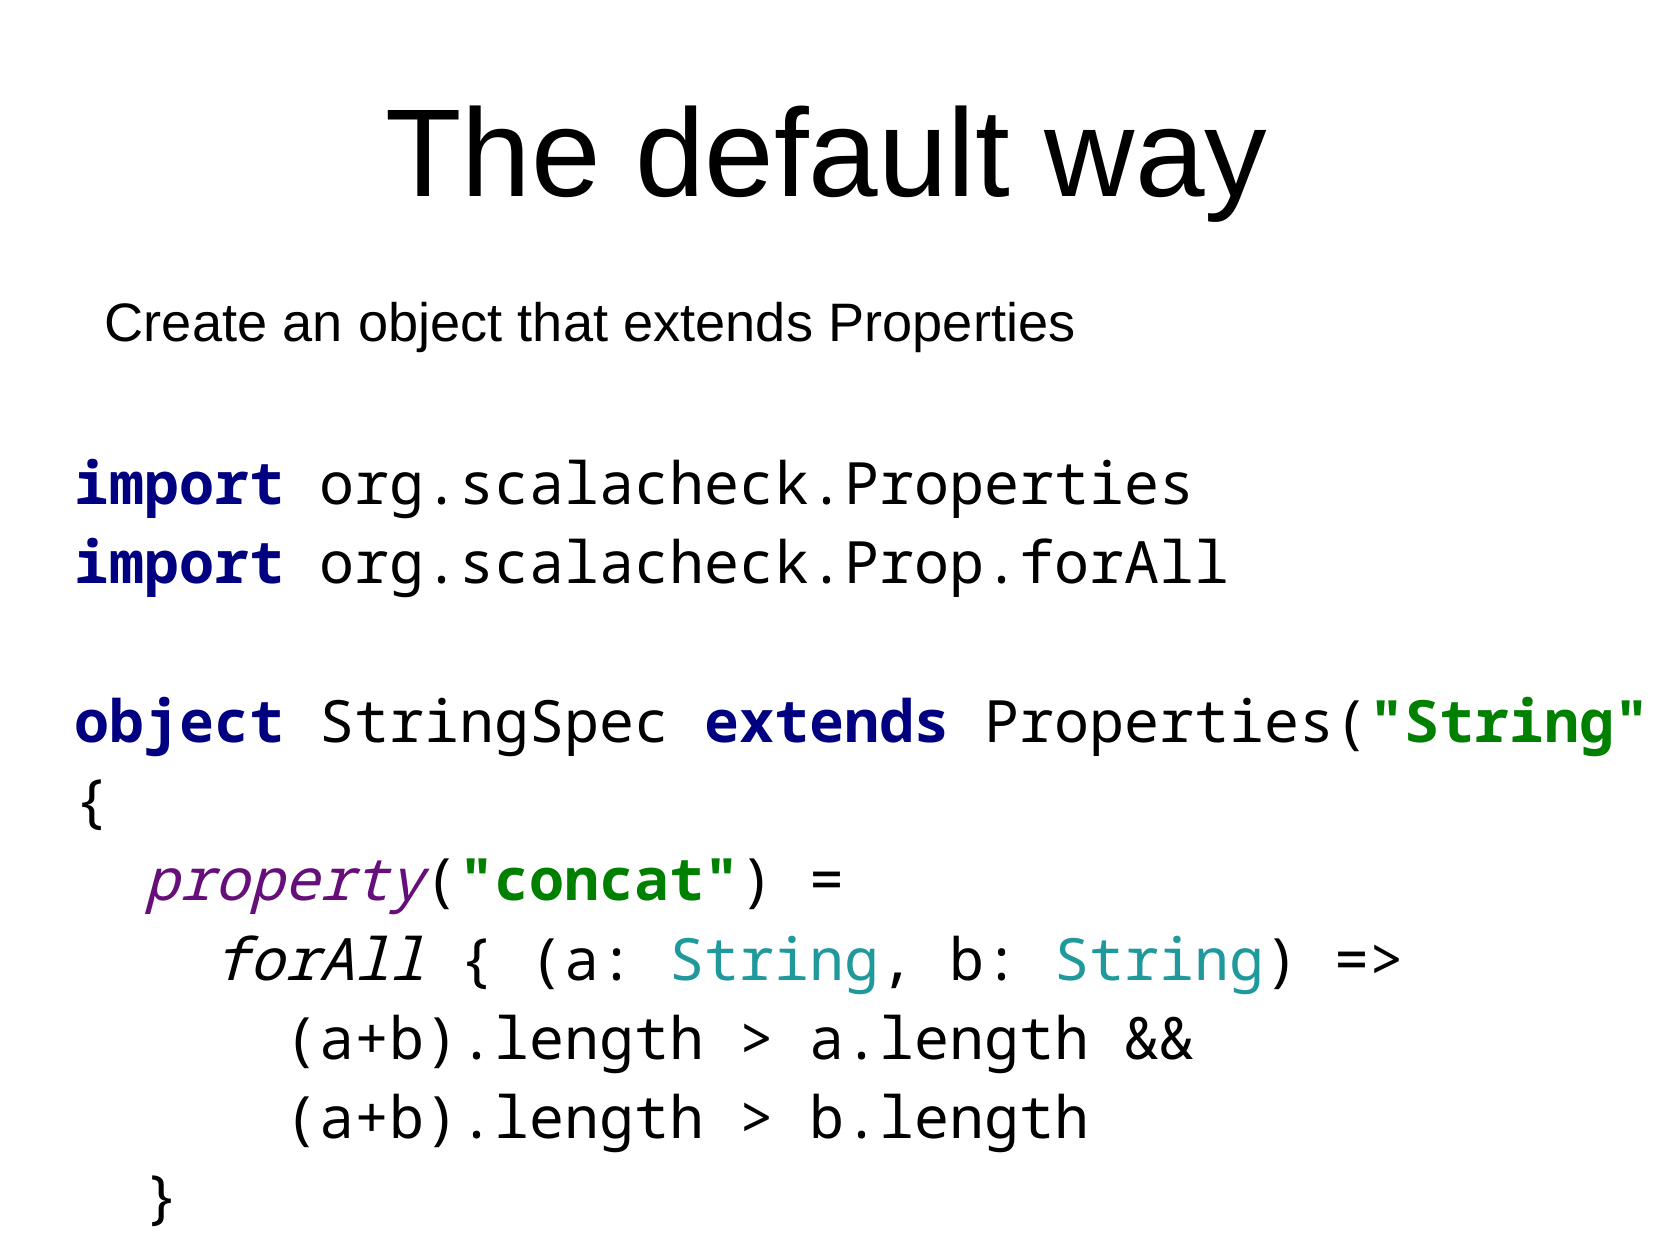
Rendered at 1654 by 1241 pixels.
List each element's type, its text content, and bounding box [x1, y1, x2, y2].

text_box import org.scalacheck.Properties import org.scalacheck.Prop.forAll object StringSpec extends Properties("String") { property("concat") = forAll { (a: String, b: String) => (a+b).length > a.length && (a+b).length > b.length } } [60, 435, 1654, 1033]
title The default way [82, 49, 1571, 257]
text_box Create an object that extends Properties [90, 284, 1092, 361]
